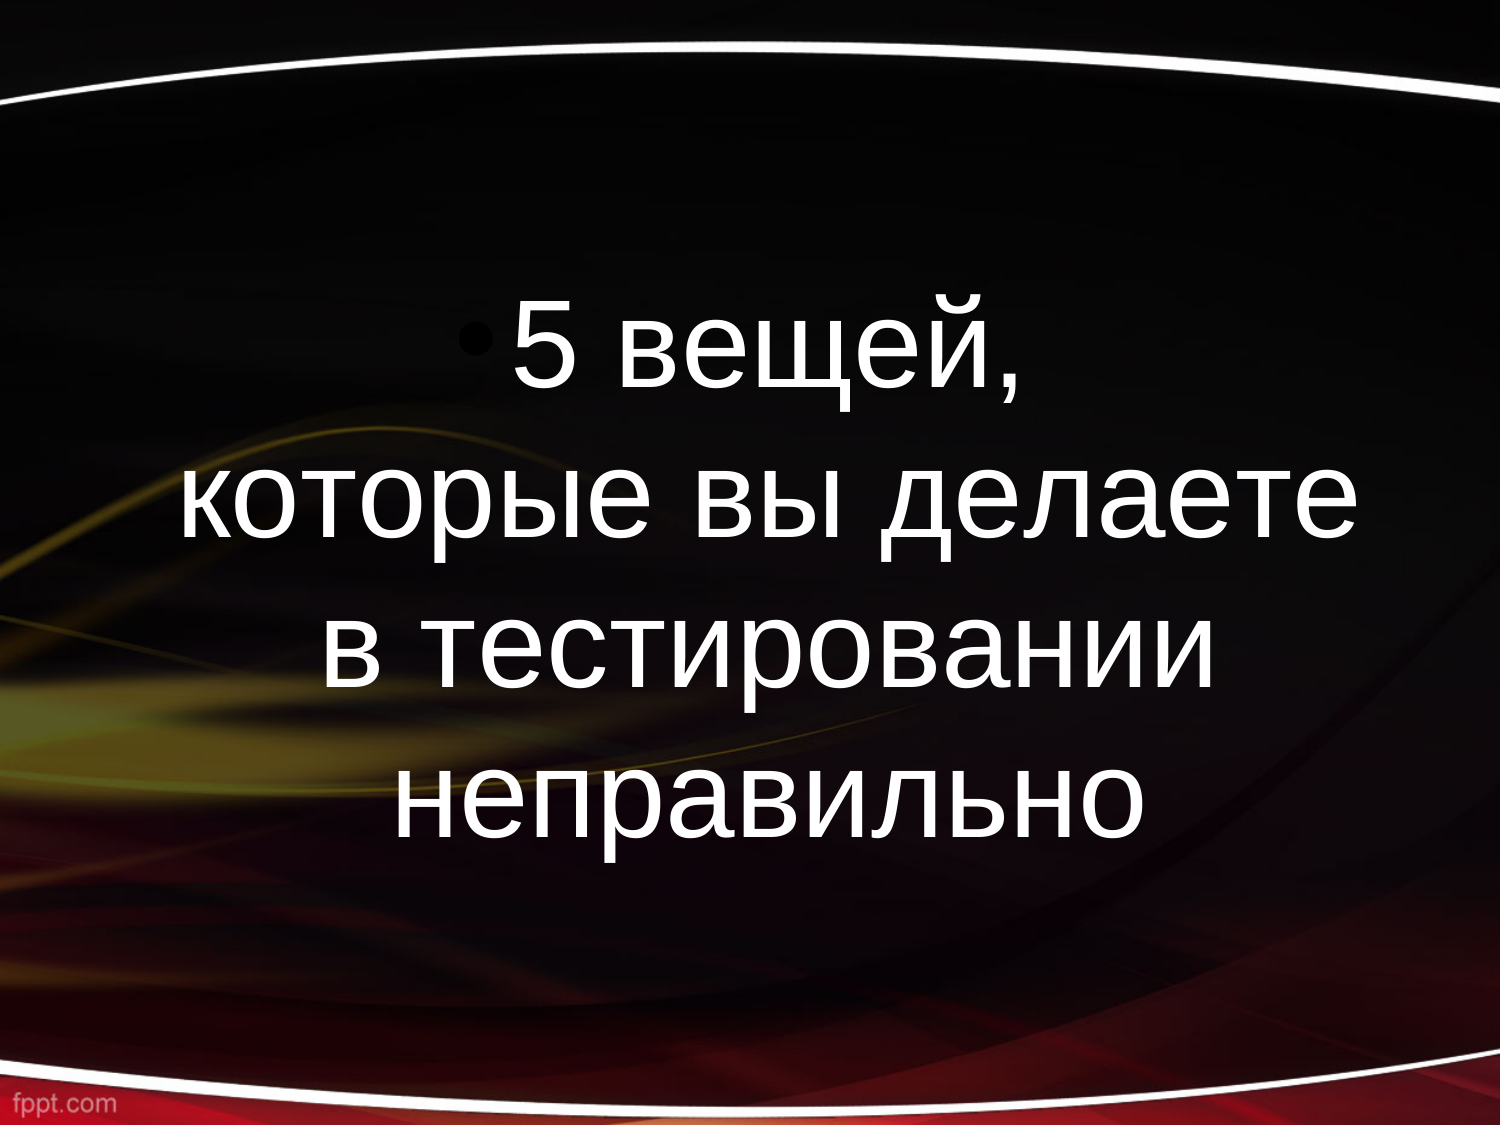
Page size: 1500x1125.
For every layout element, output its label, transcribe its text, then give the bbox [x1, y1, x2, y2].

picture [0, 0, 1500, 1125]
list 5 вещей, которые вы делаете в тестировании неправильно [105, 254, 1396, 901]
